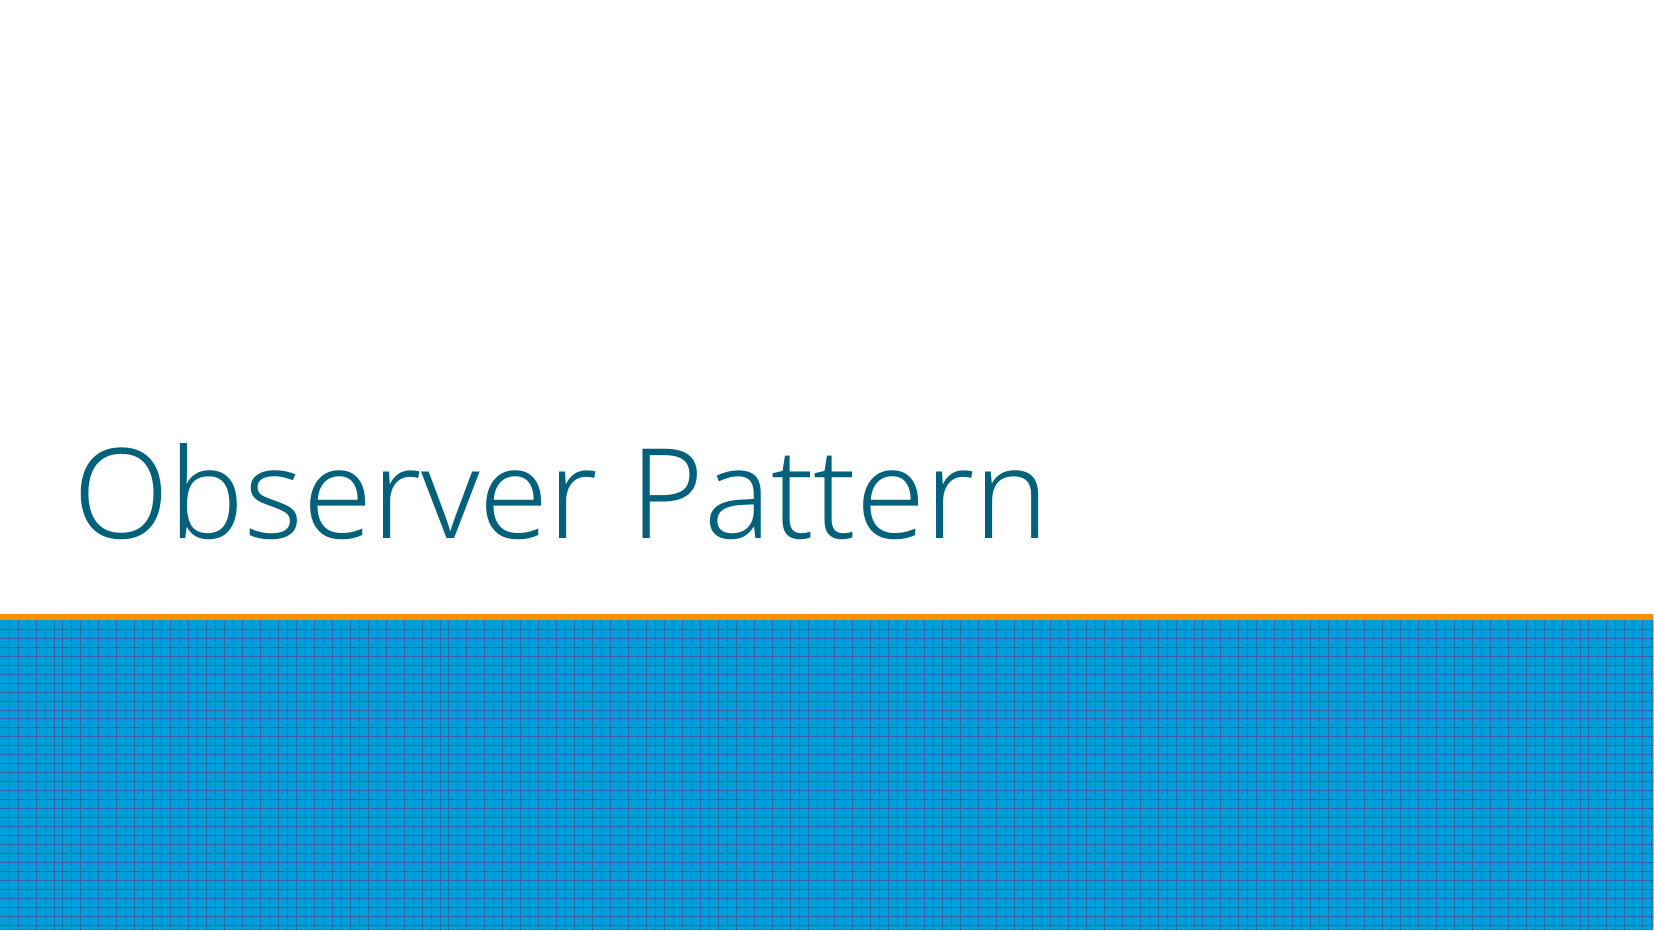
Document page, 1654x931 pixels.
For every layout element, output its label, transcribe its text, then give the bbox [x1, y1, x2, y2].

title Observer Pattern [73, 44, 1551, 576]
